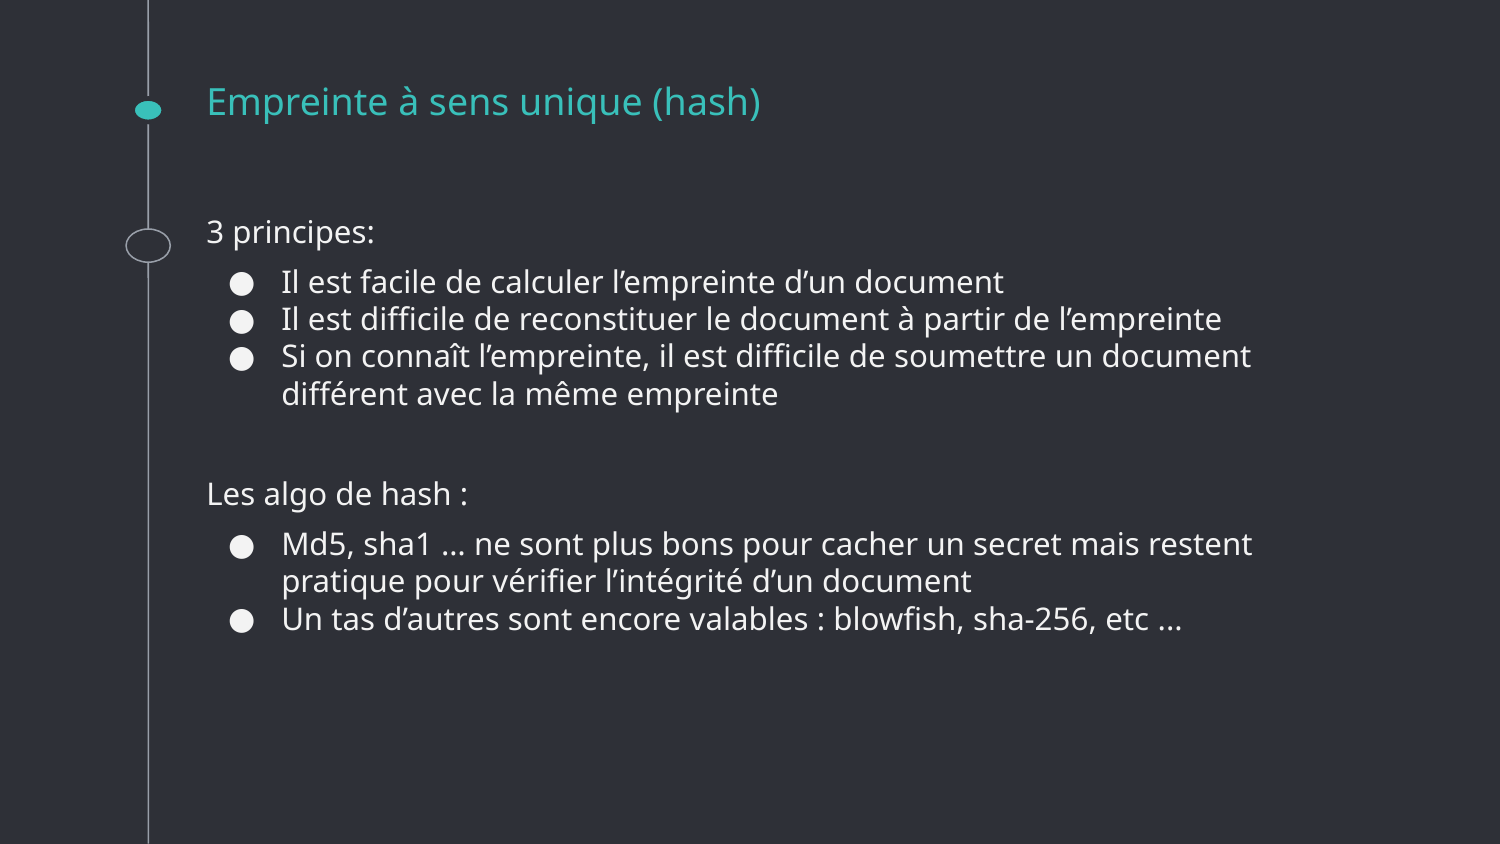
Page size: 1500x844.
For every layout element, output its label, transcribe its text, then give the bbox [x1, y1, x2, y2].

title Empreinte à sens unique (hash) [191, 81, 1317, 139]
list 3 principes: Il est facile de calculer l’empreinte d’un document Il est difficile de reconstituer le document à partir de l’empreinte Si on connaît l’empreinte, il est difficile de soumettre un document différent avec la même empreinte Les algo de hash : Md5, sha1 … ne sont plus bons pour cacher un secret mais restent pratique pour vérifier l’intégrité d’un document Un tas d’autres sont encore valables : blowfish, sha-256, etc ... [191, 196, 1317, 808]
